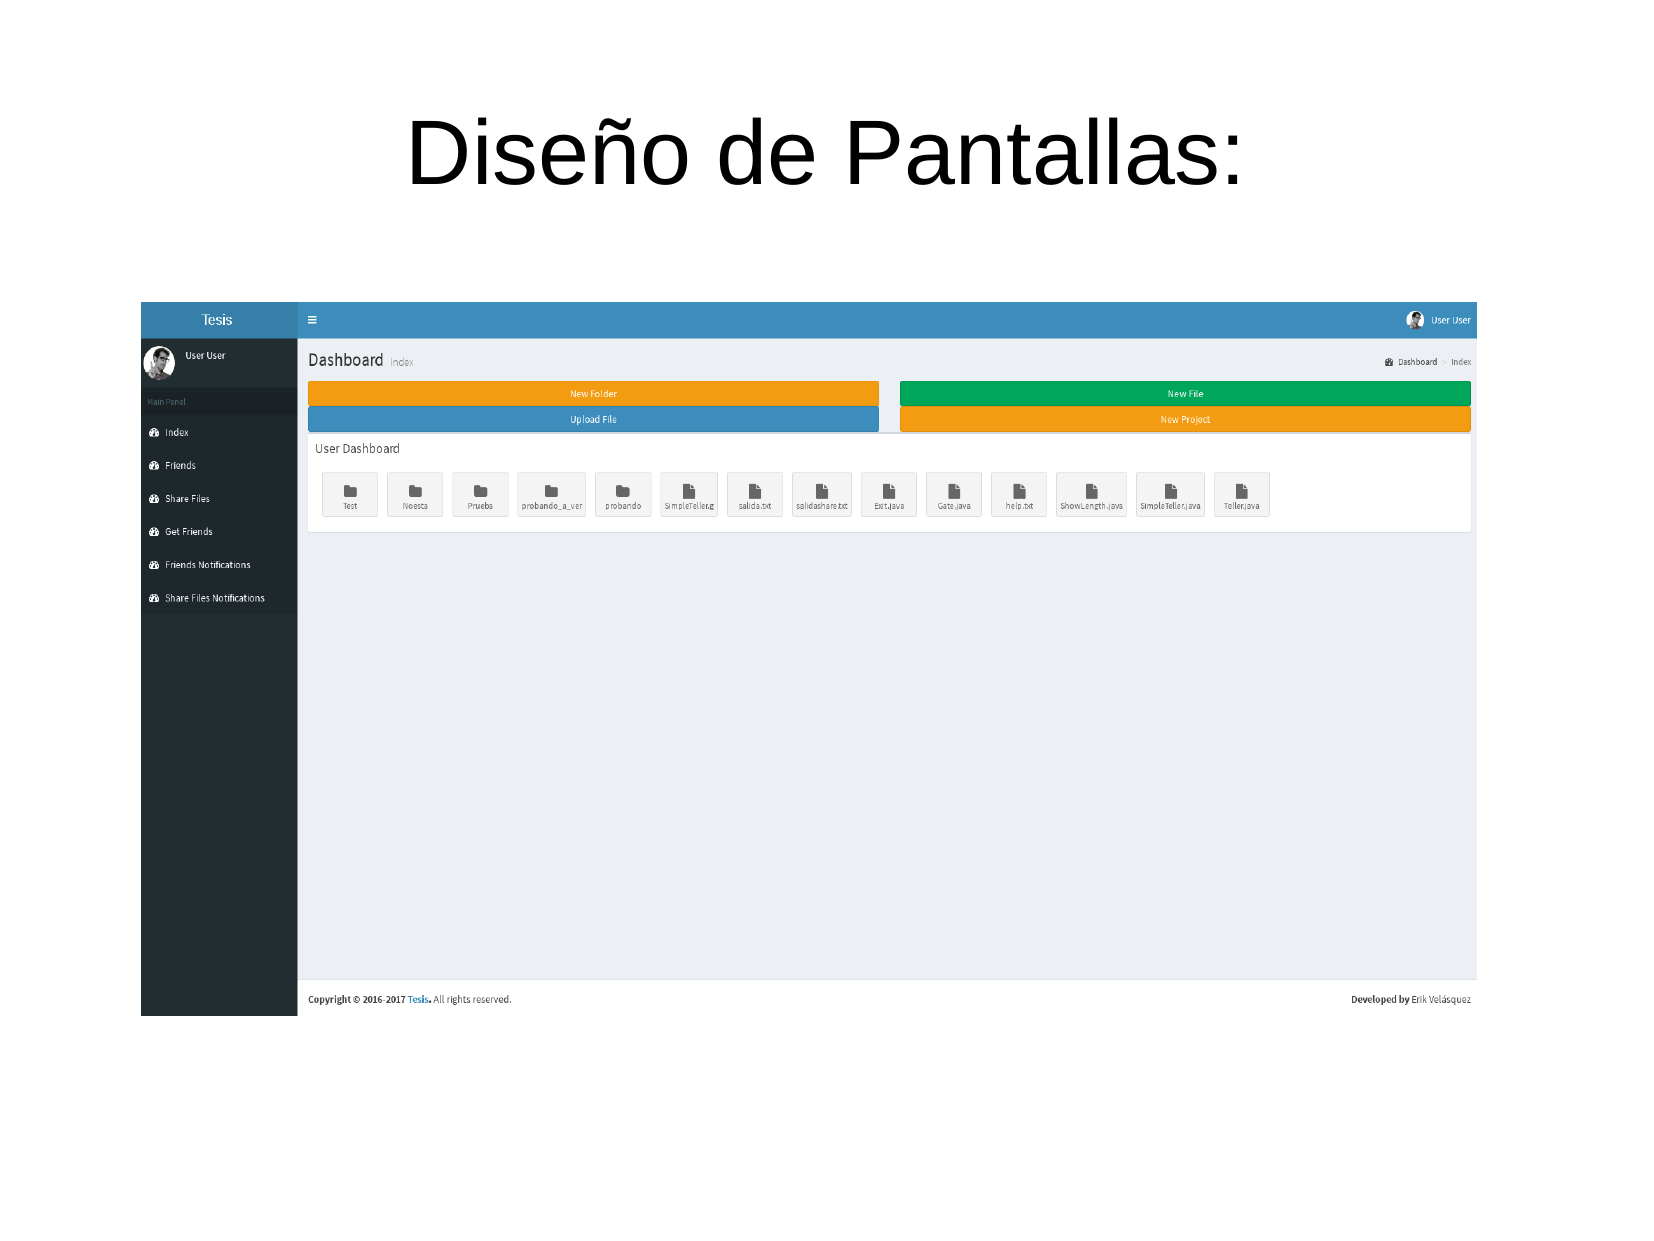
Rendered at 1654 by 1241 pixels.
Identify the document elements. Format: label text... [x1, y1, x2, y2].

title Diseño de Pantallas: [82, 49, 1571, 257]
picture [141, 302, 1477, 1016]
